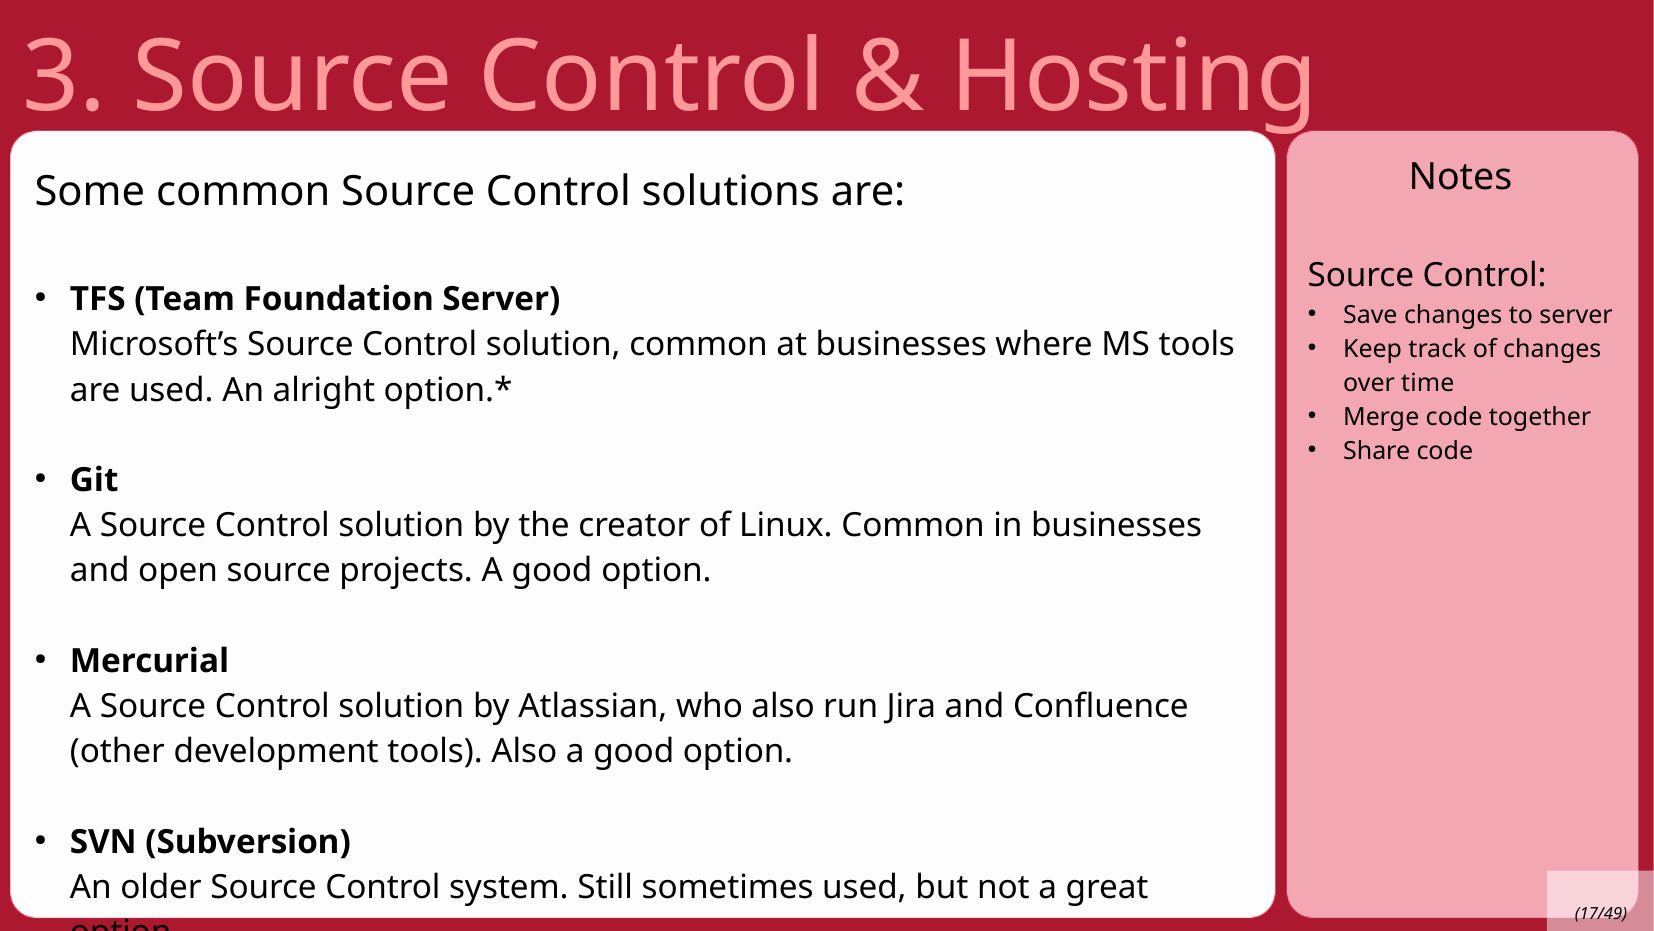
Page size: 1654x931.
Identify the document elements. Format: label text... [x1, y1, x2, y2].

picture [0, 0, 1654, 931]
picture [135, 927, 145, 931]
title 3. Source Control & Hosting [22, 7, 1511, 136]
text_box Notes Source Control: Save changes to server Keep track of changes over time Merge code together Share code [1290, 141, 1631, 419]
text_box (<number>/49) [1546, 877, 1654, 931]
text_box Some common Source Control solutions are: TFS (Team Foundation Server) Microsoft’s Source Control solution, common at businesses where MS tools are used. An alright option.* Git A Source Control solution by the creator of Linux. Common in businesses and open source projects. A good option. Mercurial A Source Control solution by Atlassian, who also run Jira and Confluence (other development tools). Also a good option. SVN (Subversion) An older Source Control system. Still sometimes used, but not a great option. * Bias opinion; just assume I’m not in love with any Microsoft products and prefer Linux and Open Source / Free Software. [34, 161, 1248, 876]
picture [74, 927, 84, 931]
